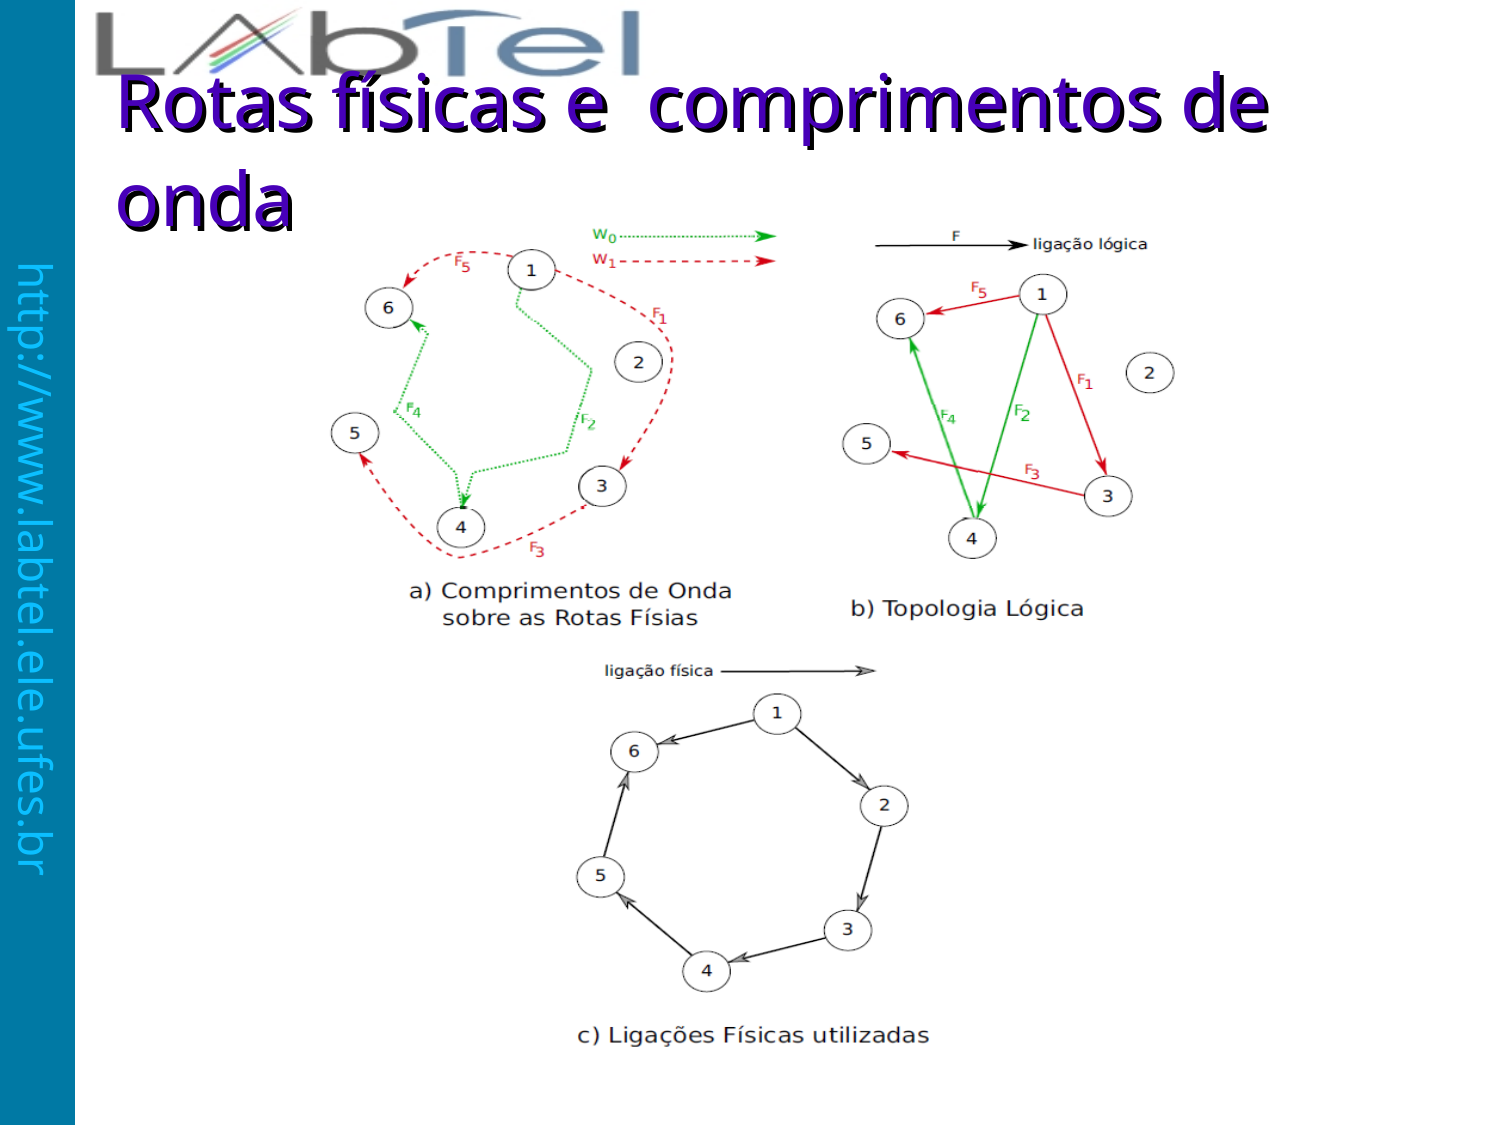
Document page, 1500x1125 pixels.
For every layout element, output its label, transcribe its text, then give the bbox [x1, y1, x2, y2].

picture [299, 215, 1213, 1056]
picture [76, 0, 675, 88]
title Rotas físicas e comprimentos de onda [99, 48, 1461, 246]
